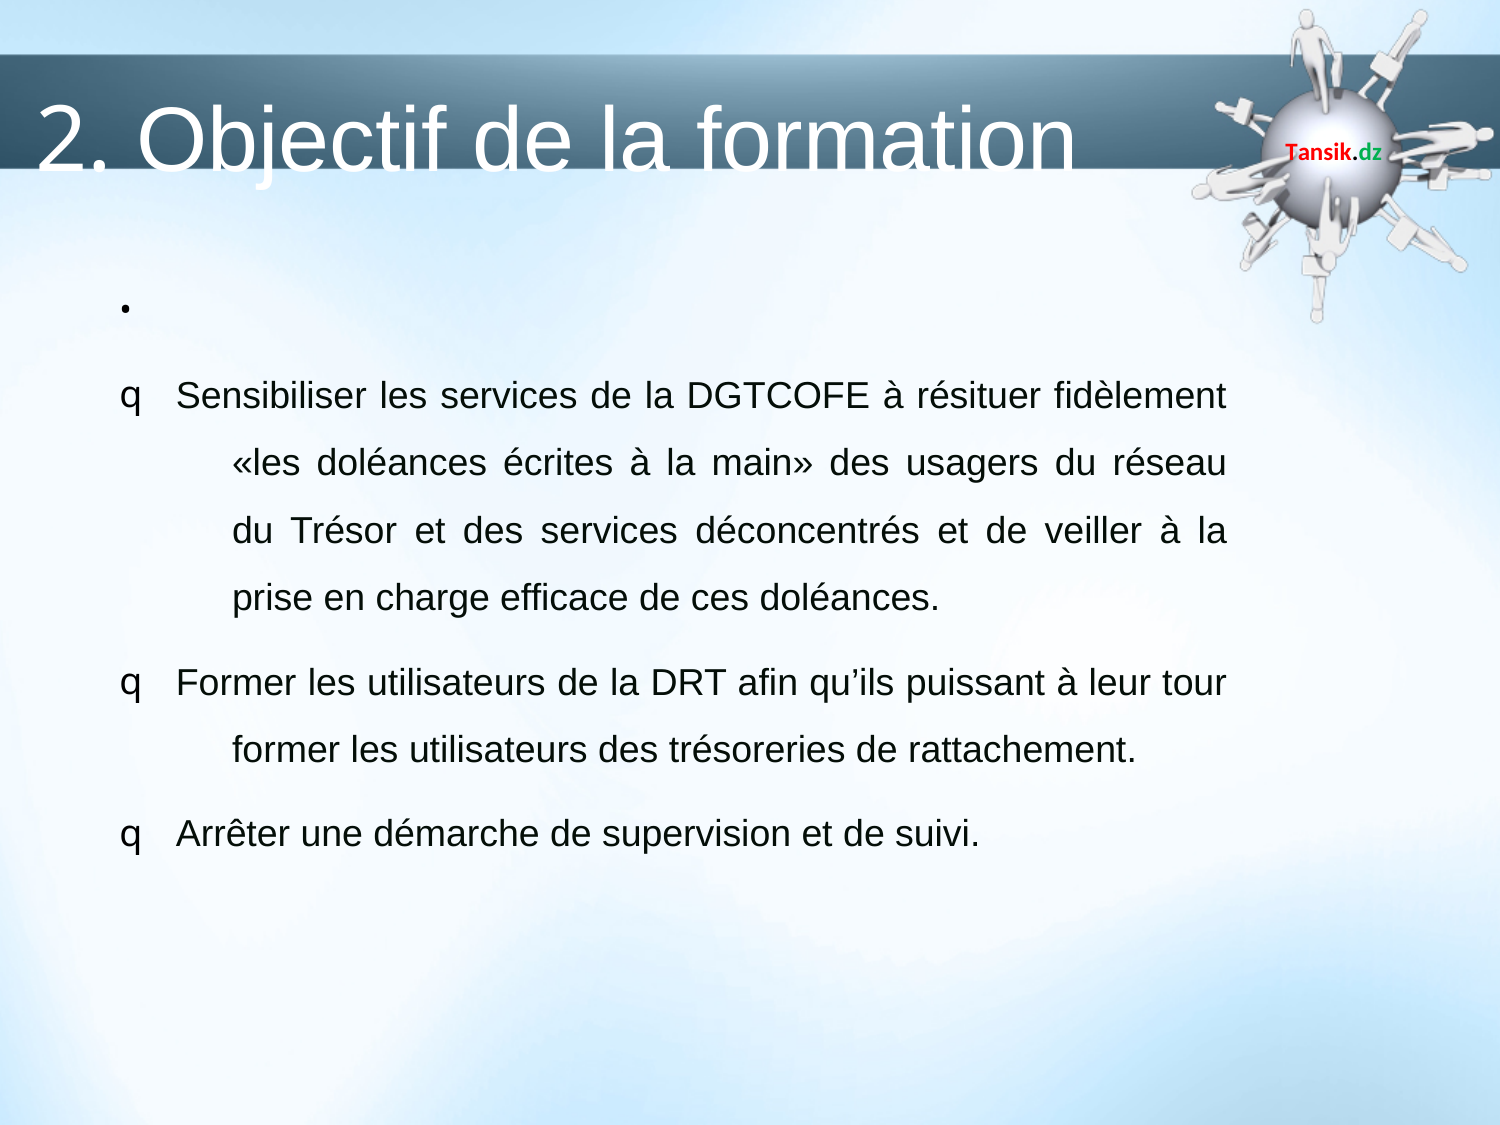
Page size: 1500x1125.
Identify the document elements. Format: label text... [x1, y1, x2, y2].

text_box Tansik.dz [1270, 127, 1413, 184]
title 2. Objectif de la formation [20, 71, 1383, 155]
text_box Sensibiliser les services de la DGTCOFE à résituer fidèlement «les doléances écrites à la main» des usagers du réseau du Trésor et des services déconcentrés et de veiller à la prise en charge efficace de ces doléances. Former les utilisateurs de la DRT afin qu’ils puissant à leur tour former les utilisateurs des trésoreries de rattachement. Arrêter une démarche de supervision et de suivi. [104, 278, 1242, 976]
